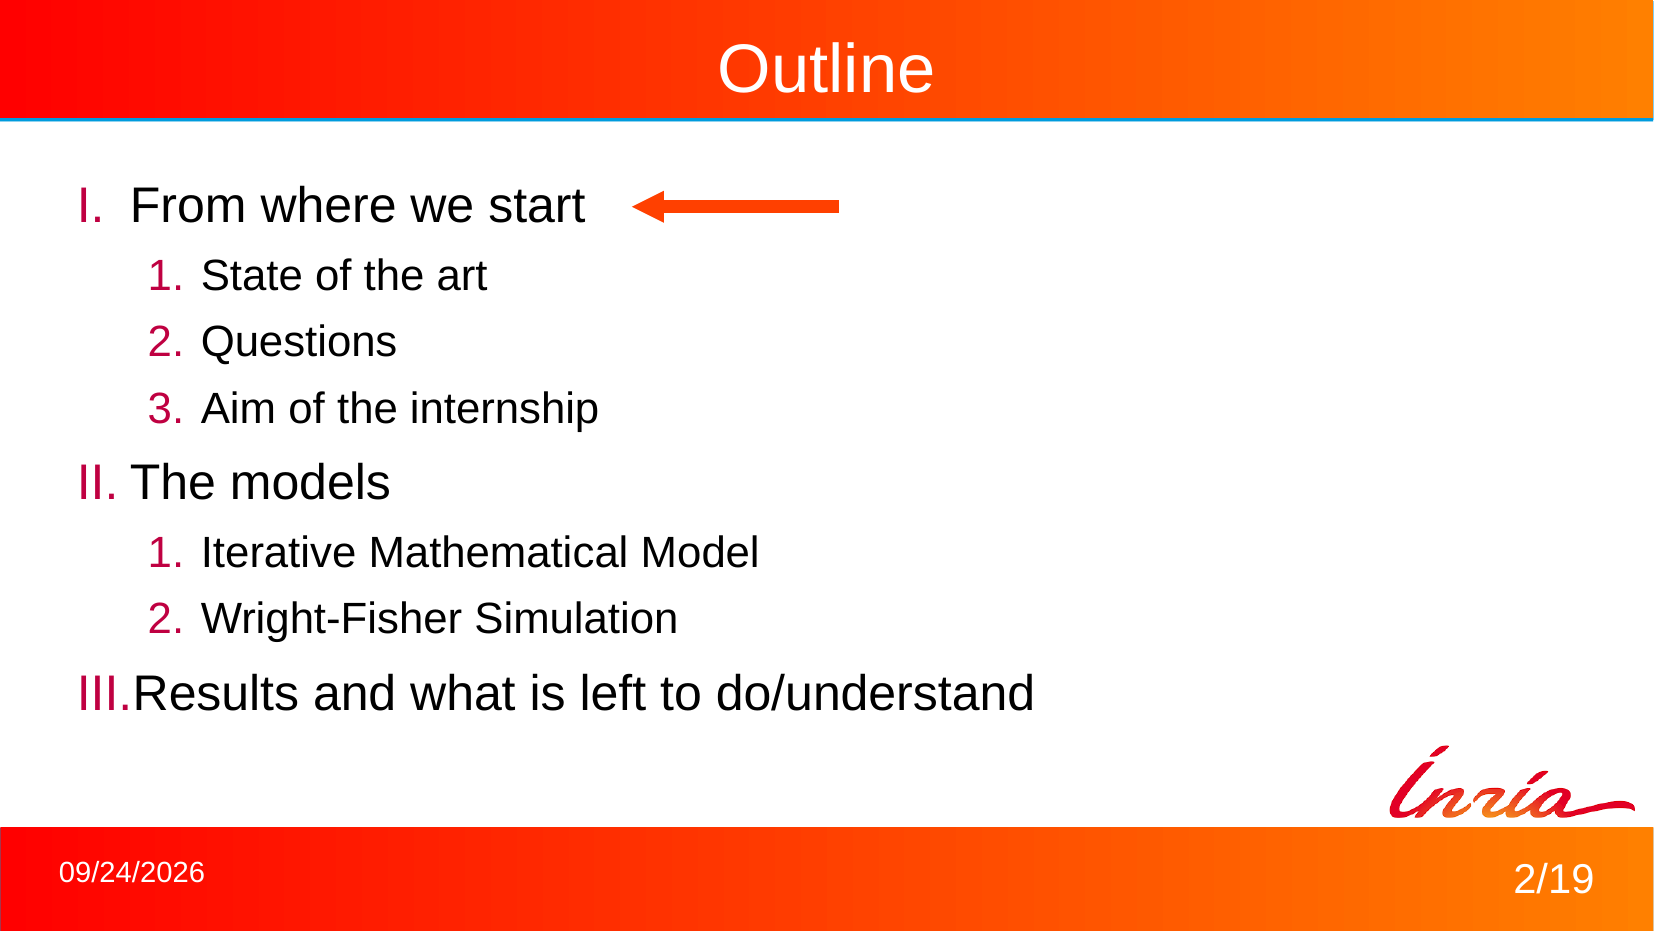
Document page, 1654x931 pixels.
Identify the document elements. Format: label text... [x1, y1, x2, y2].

picture [1381, 732, 1648, 826]
list From where we start State of the art Questions Aim of the internship The models Iterative Mathematical Model Wright-Fisher Simulation Results and what is left to do/understand [59, 177, 1595, 768]
title Outline [59, 29, 1595, 108]
